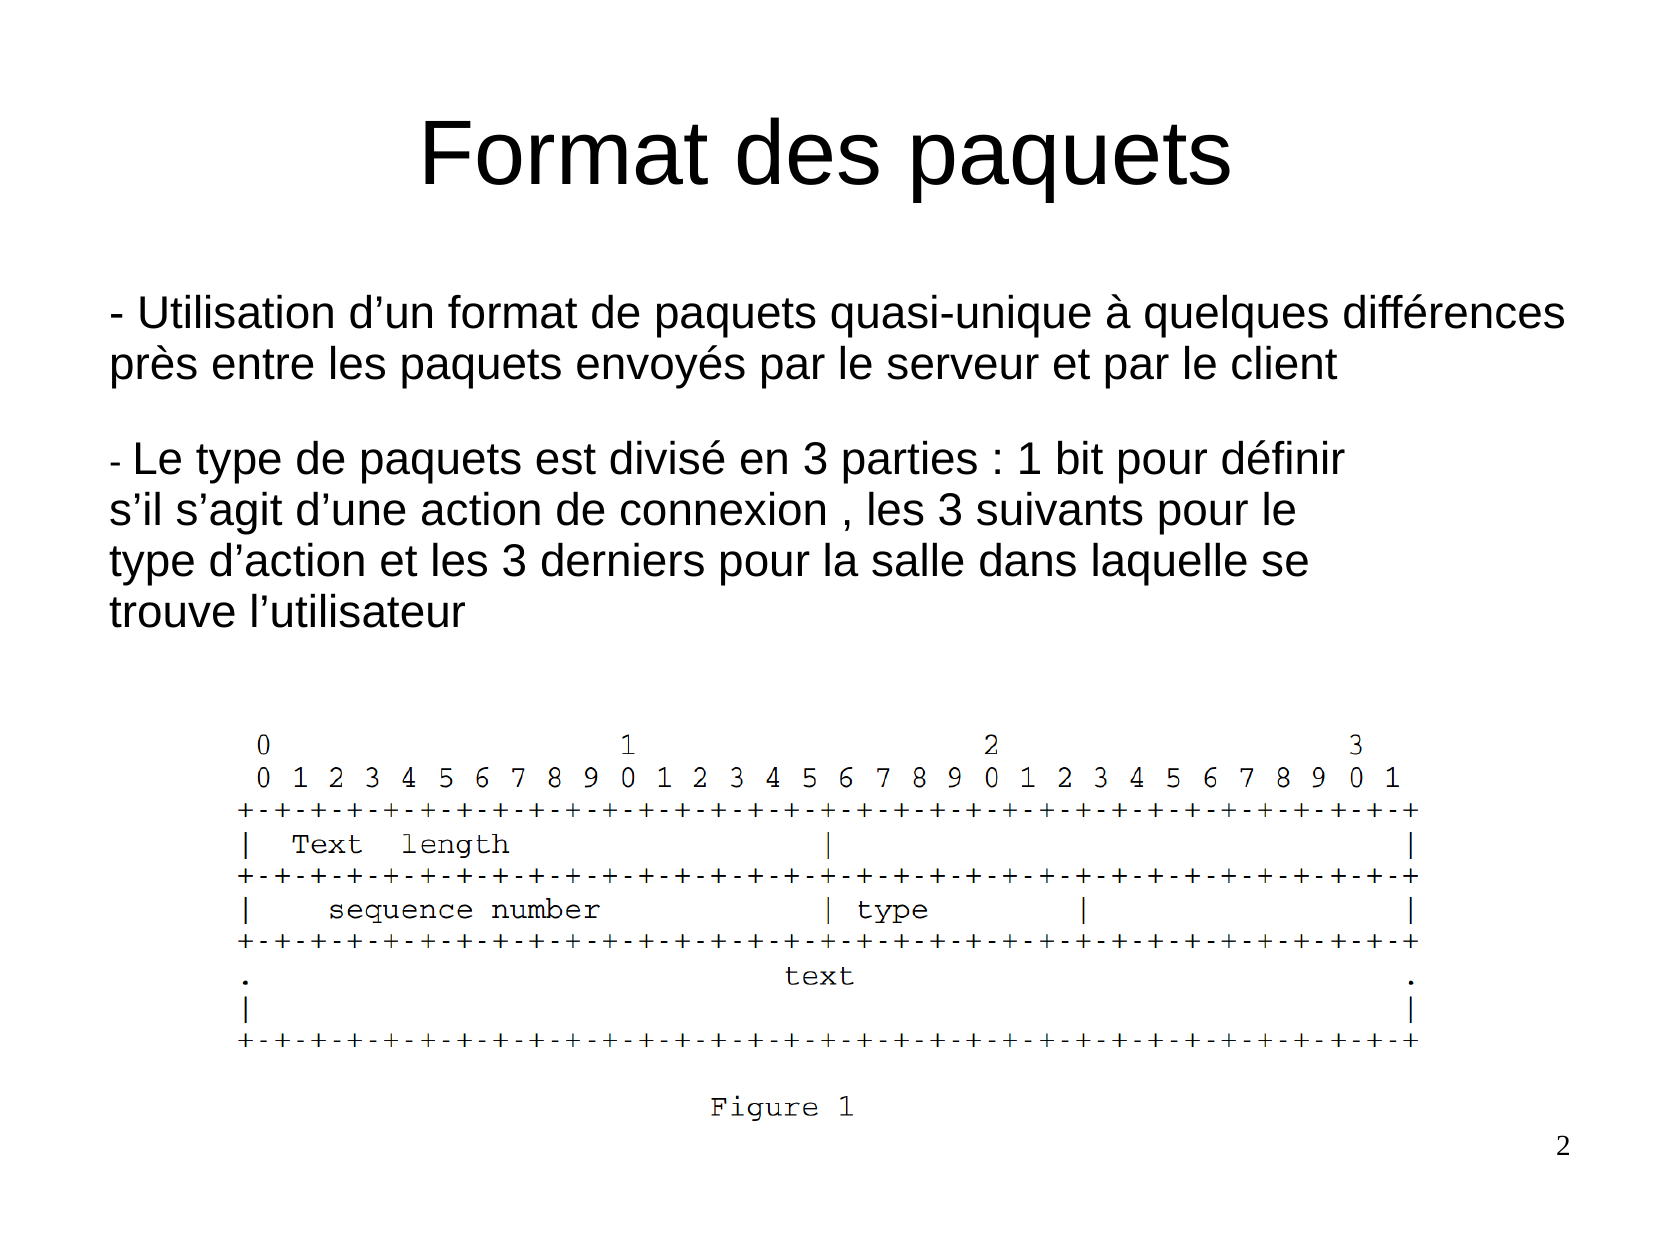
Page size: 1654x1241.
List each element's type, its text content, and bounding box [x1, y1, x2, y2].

picture [141, 696, 1453, 1134]
title Format des paquets [82, 49, 1571, 257]
text_box - Le type de paquets est divisé en 3 parties : 1 bit pour définir s’il s’agit d’une action de connexion , les 3 suivants pour le type d’action et les 3 derniers pour la salle dans laquelle se trouve l’utilisateur [94, 425, 1394, 646]
text_box - Utilisation d’un format de paquets quasi-unique à quelques différences près entre les paquets envoyés par le serveur et par le client [94, 279, 1642, 397]
